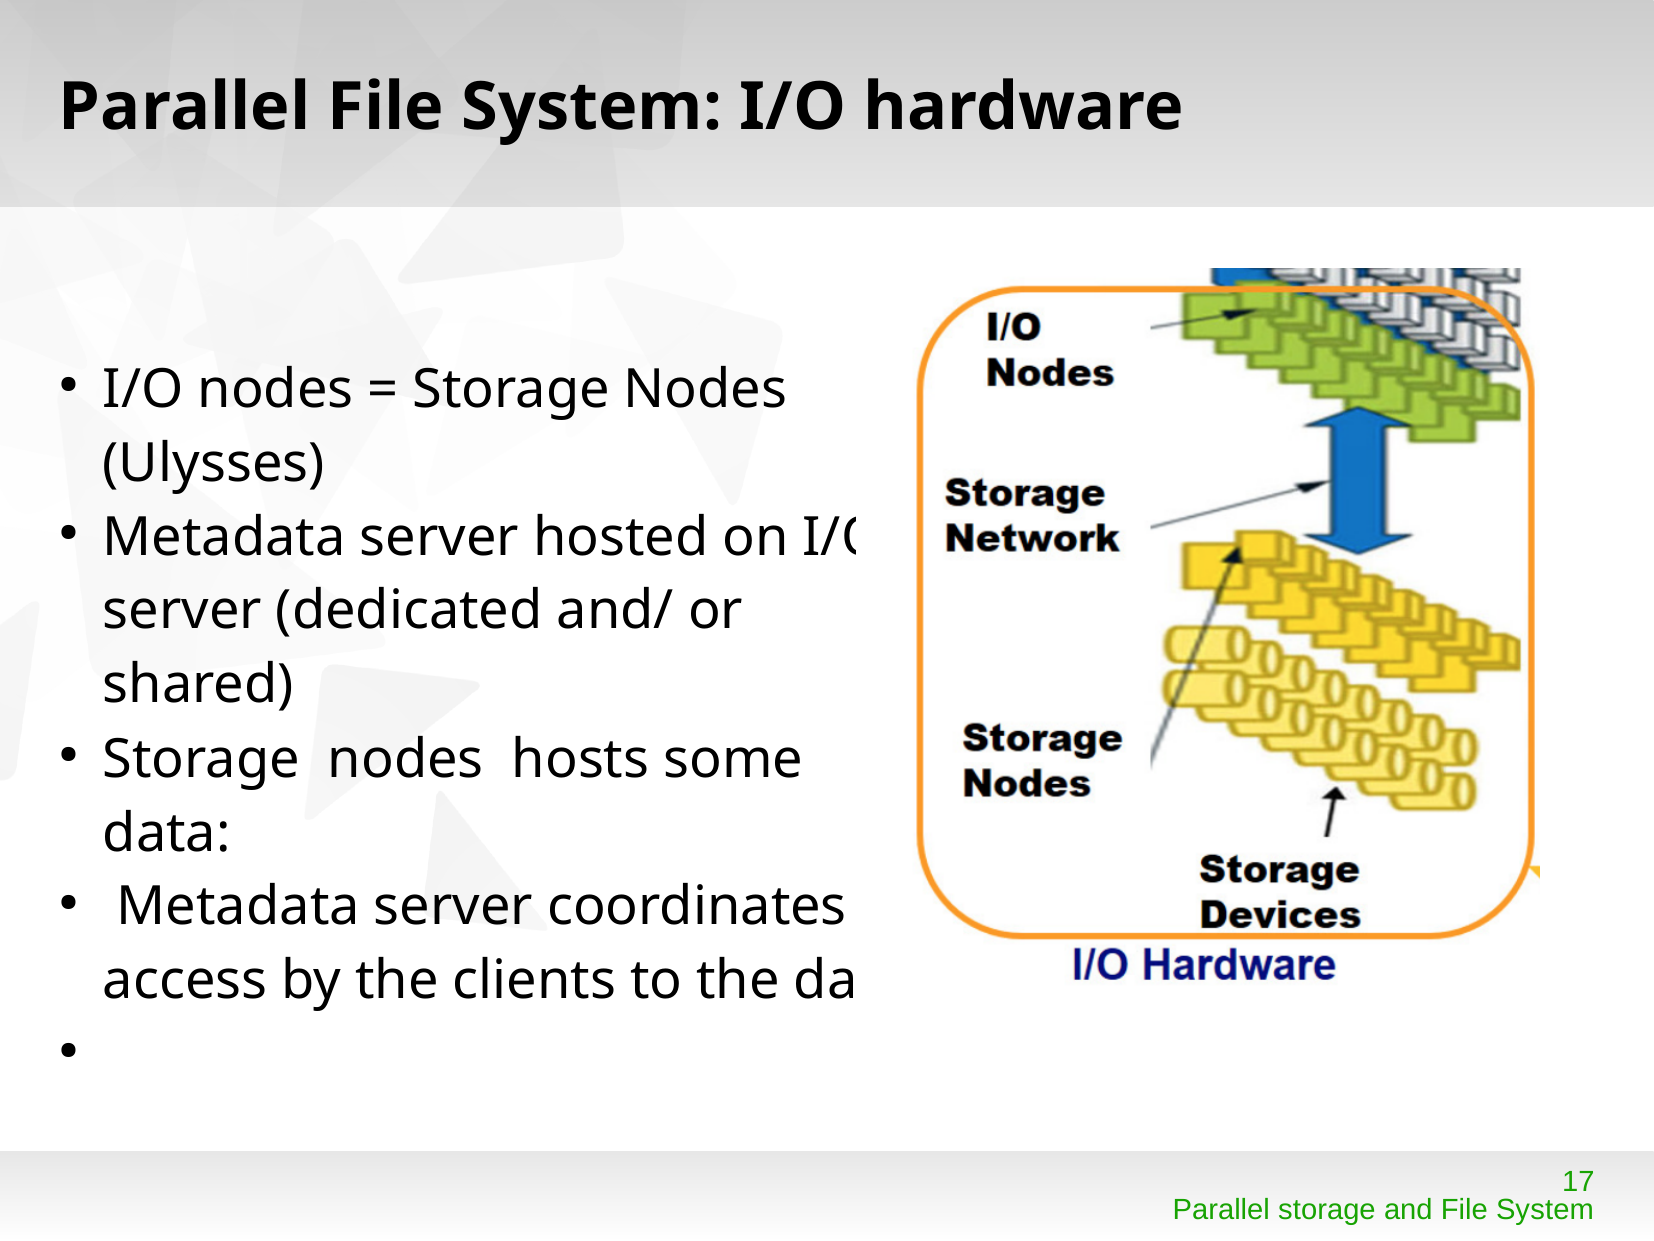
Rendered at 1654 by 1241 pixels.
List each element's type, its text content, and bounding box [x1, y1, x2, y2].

title Parallel File System: I/O hardware [59, 29, 1595, 178]
picture [856, 268, 1540, 1004]
picture [0, 0, 783, 931]
list I/O nodes = Storage Nodes (Ulysses) Metadata server hosted on I/O server (dedicated and/ or shared) Storage nodes hosts some data: Metadata server coordinates access by the clients to the data [59, 275, 916, 1034]
